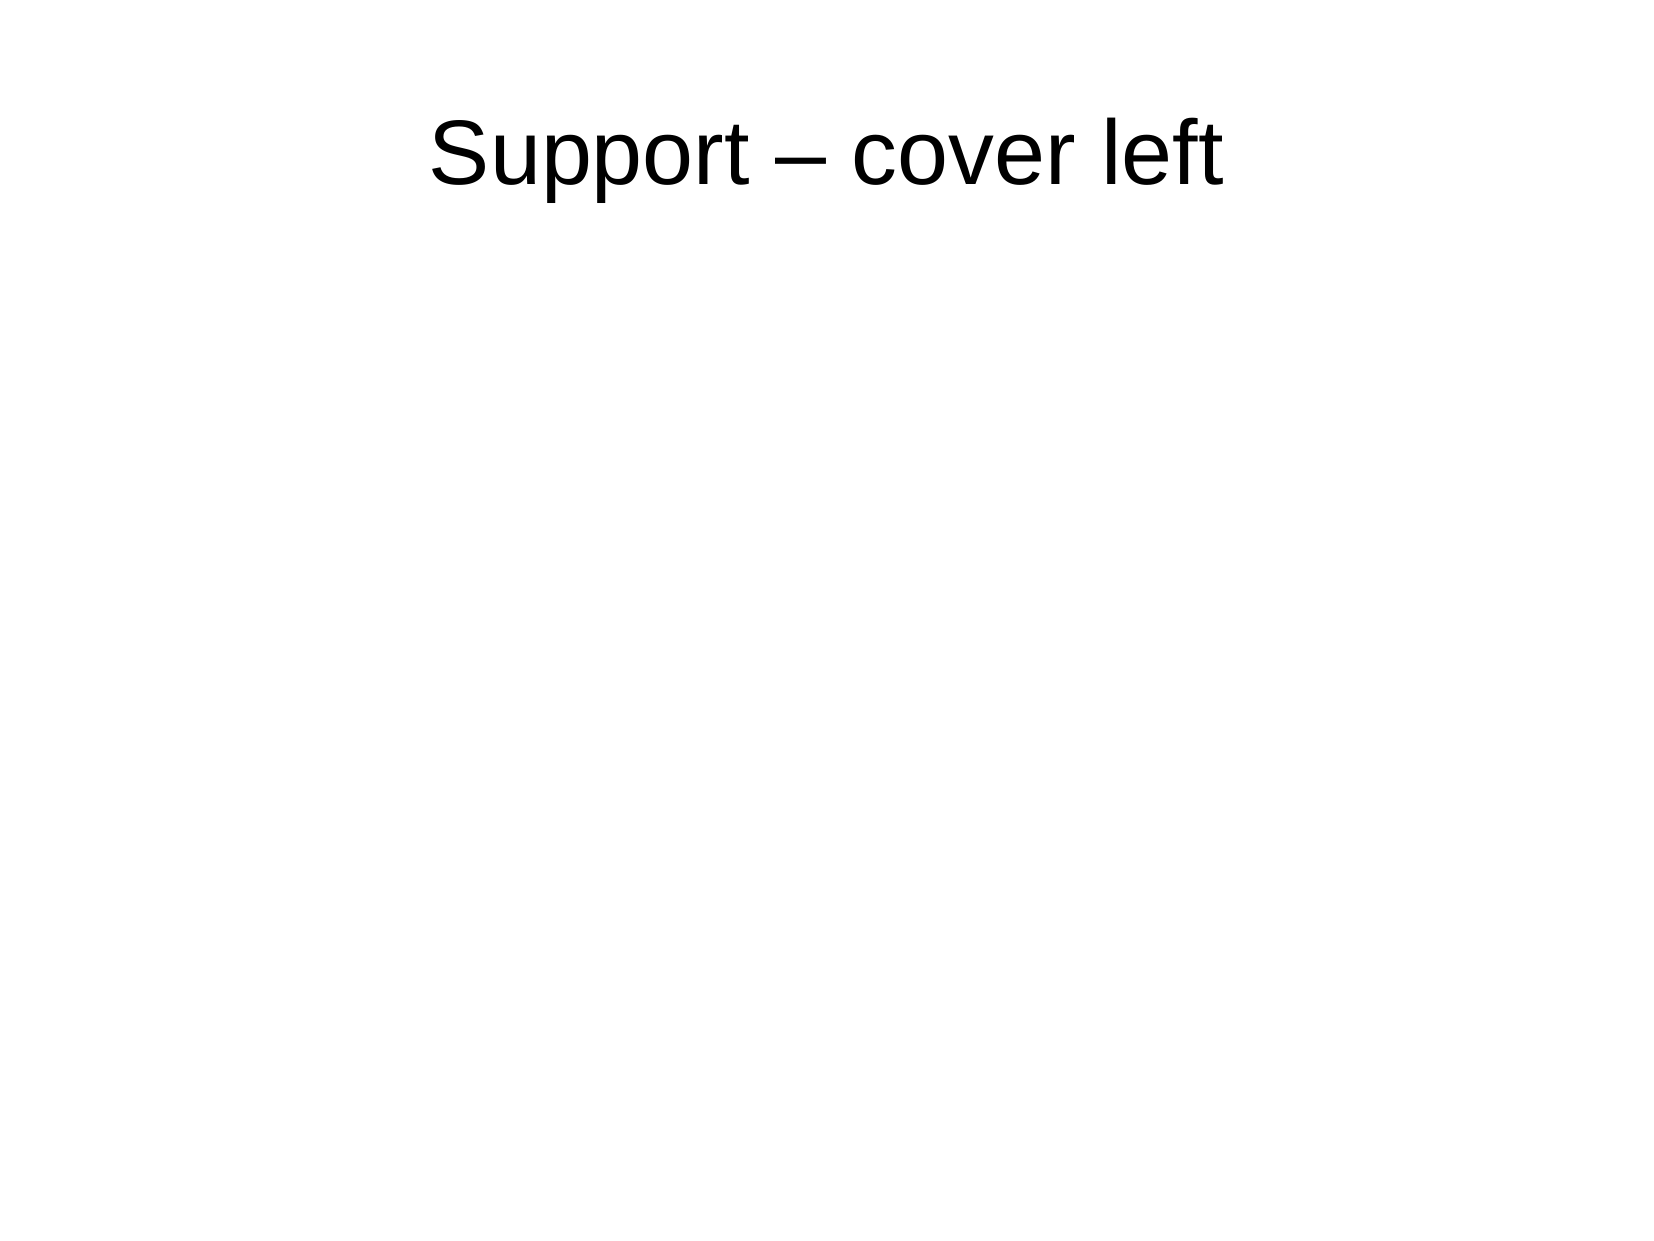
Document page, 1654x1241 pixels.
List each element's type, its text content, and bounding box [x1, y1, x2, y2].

title Support – cover left [82, 56, 1571, 250]
